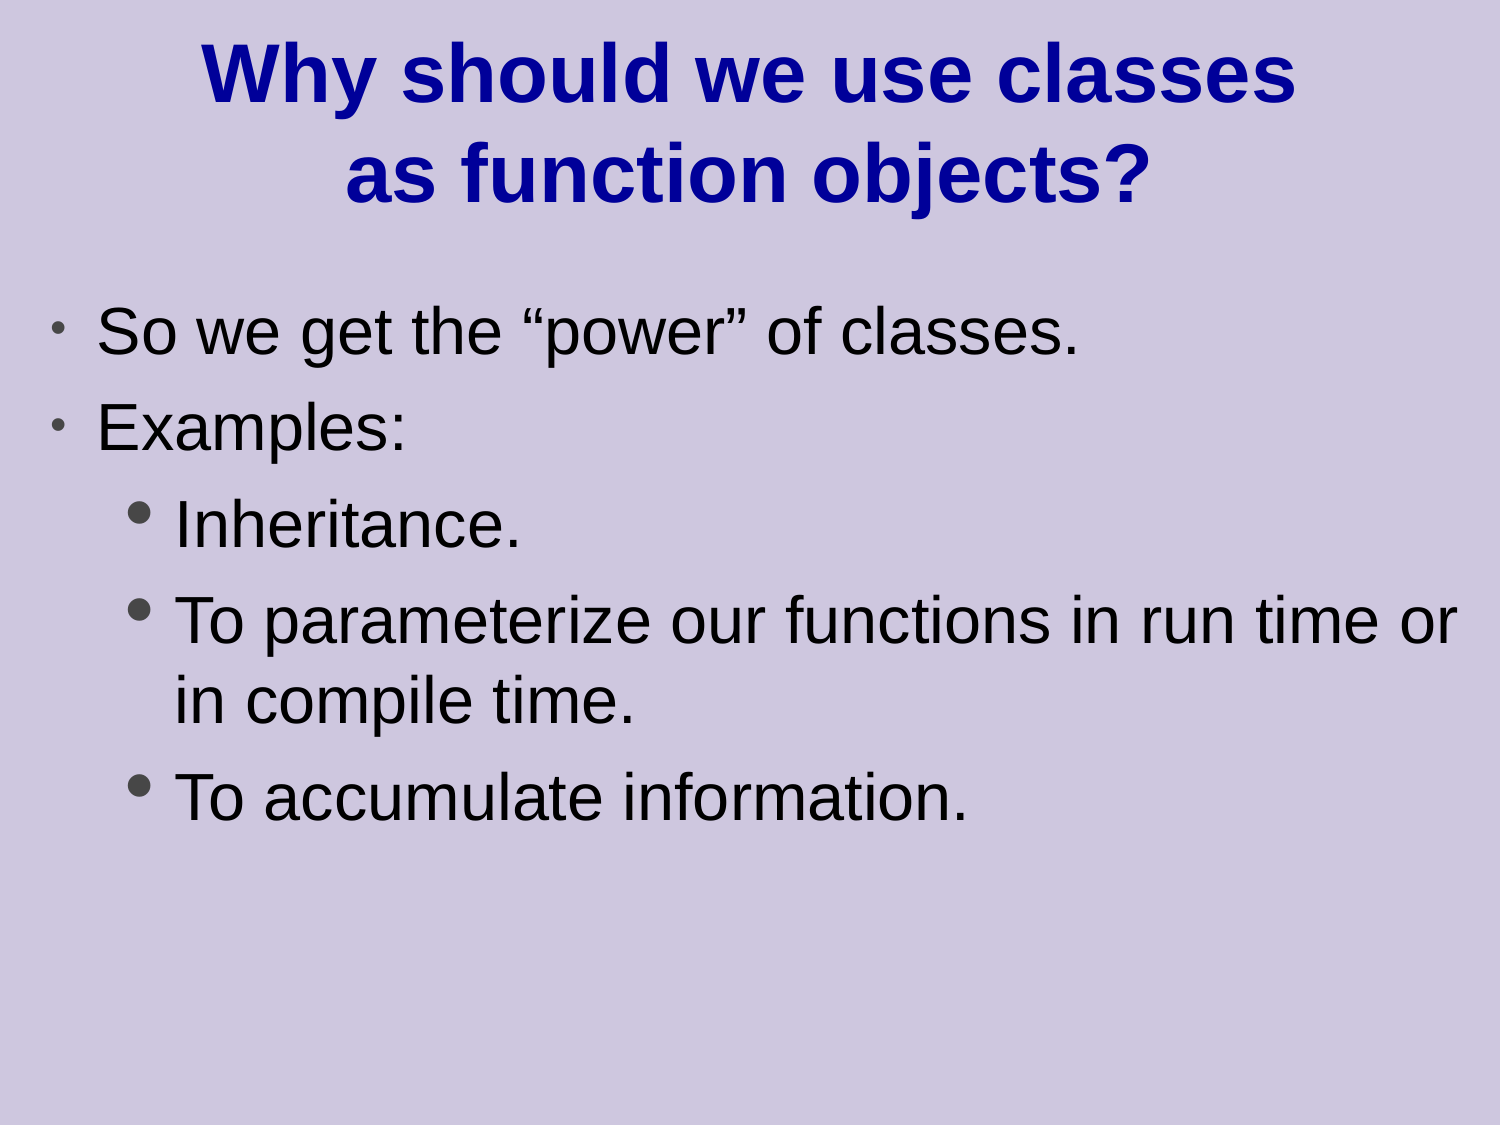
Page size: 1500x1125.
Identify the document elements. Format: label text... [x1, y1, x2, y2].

list So we get the “power” of classes. Examples: Inheritance. To parameterize our functions in run time or in compile time. To accumulate information. [50, 287, 1468, 1112]
title Why should we use classes as function objects? [0, 11, 1500, 227]
